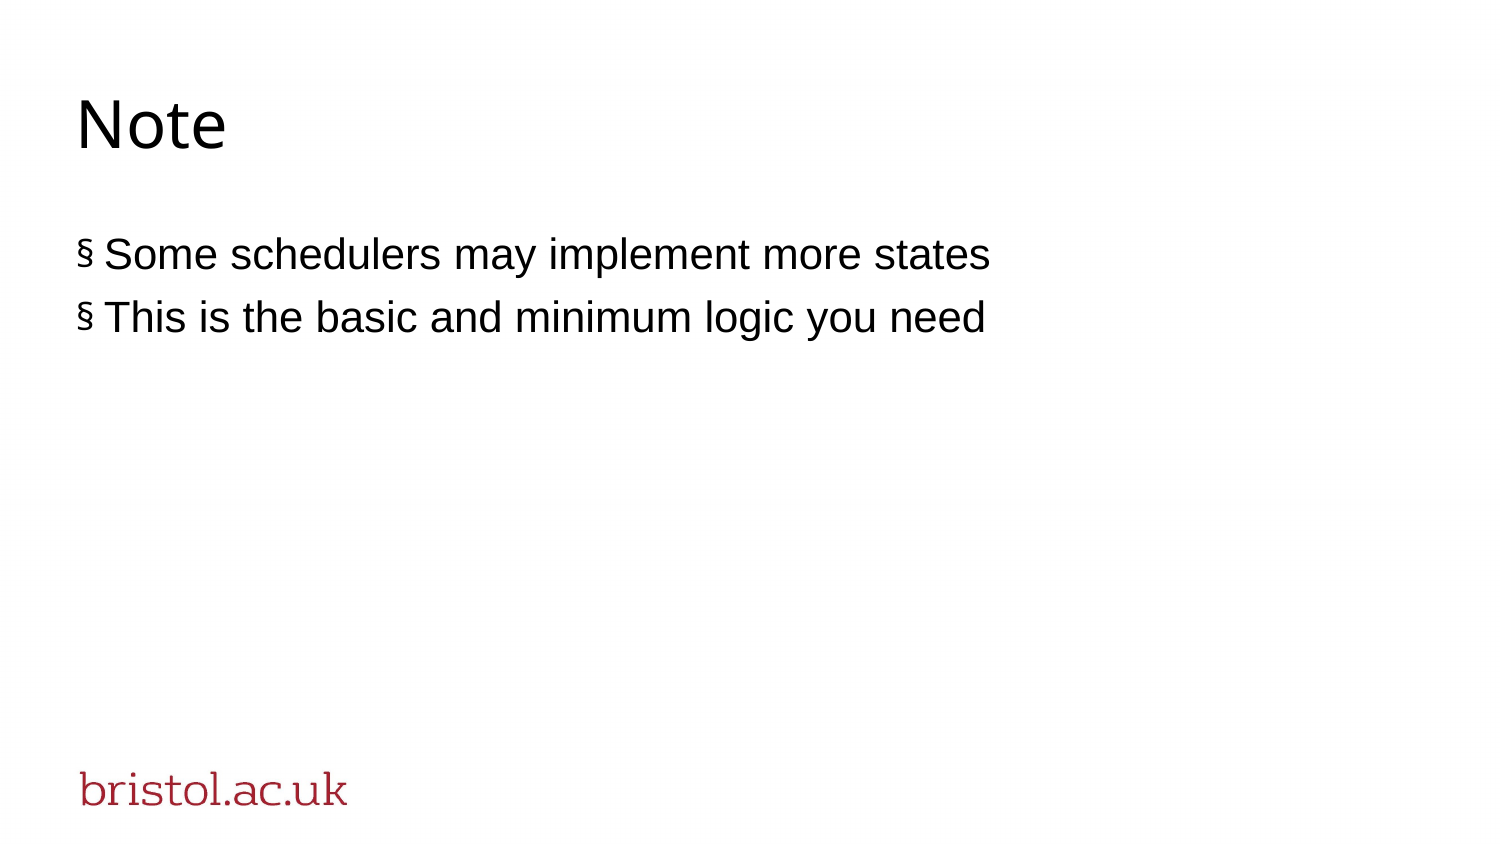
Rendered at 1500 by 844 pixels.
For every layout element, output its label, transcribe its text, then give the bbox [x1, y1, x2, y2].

title Note [60, 44, 1440, 209]
list Some schedulers may implement more states This is the basic and minimum logic you need [60, 224, 1440, 699]
